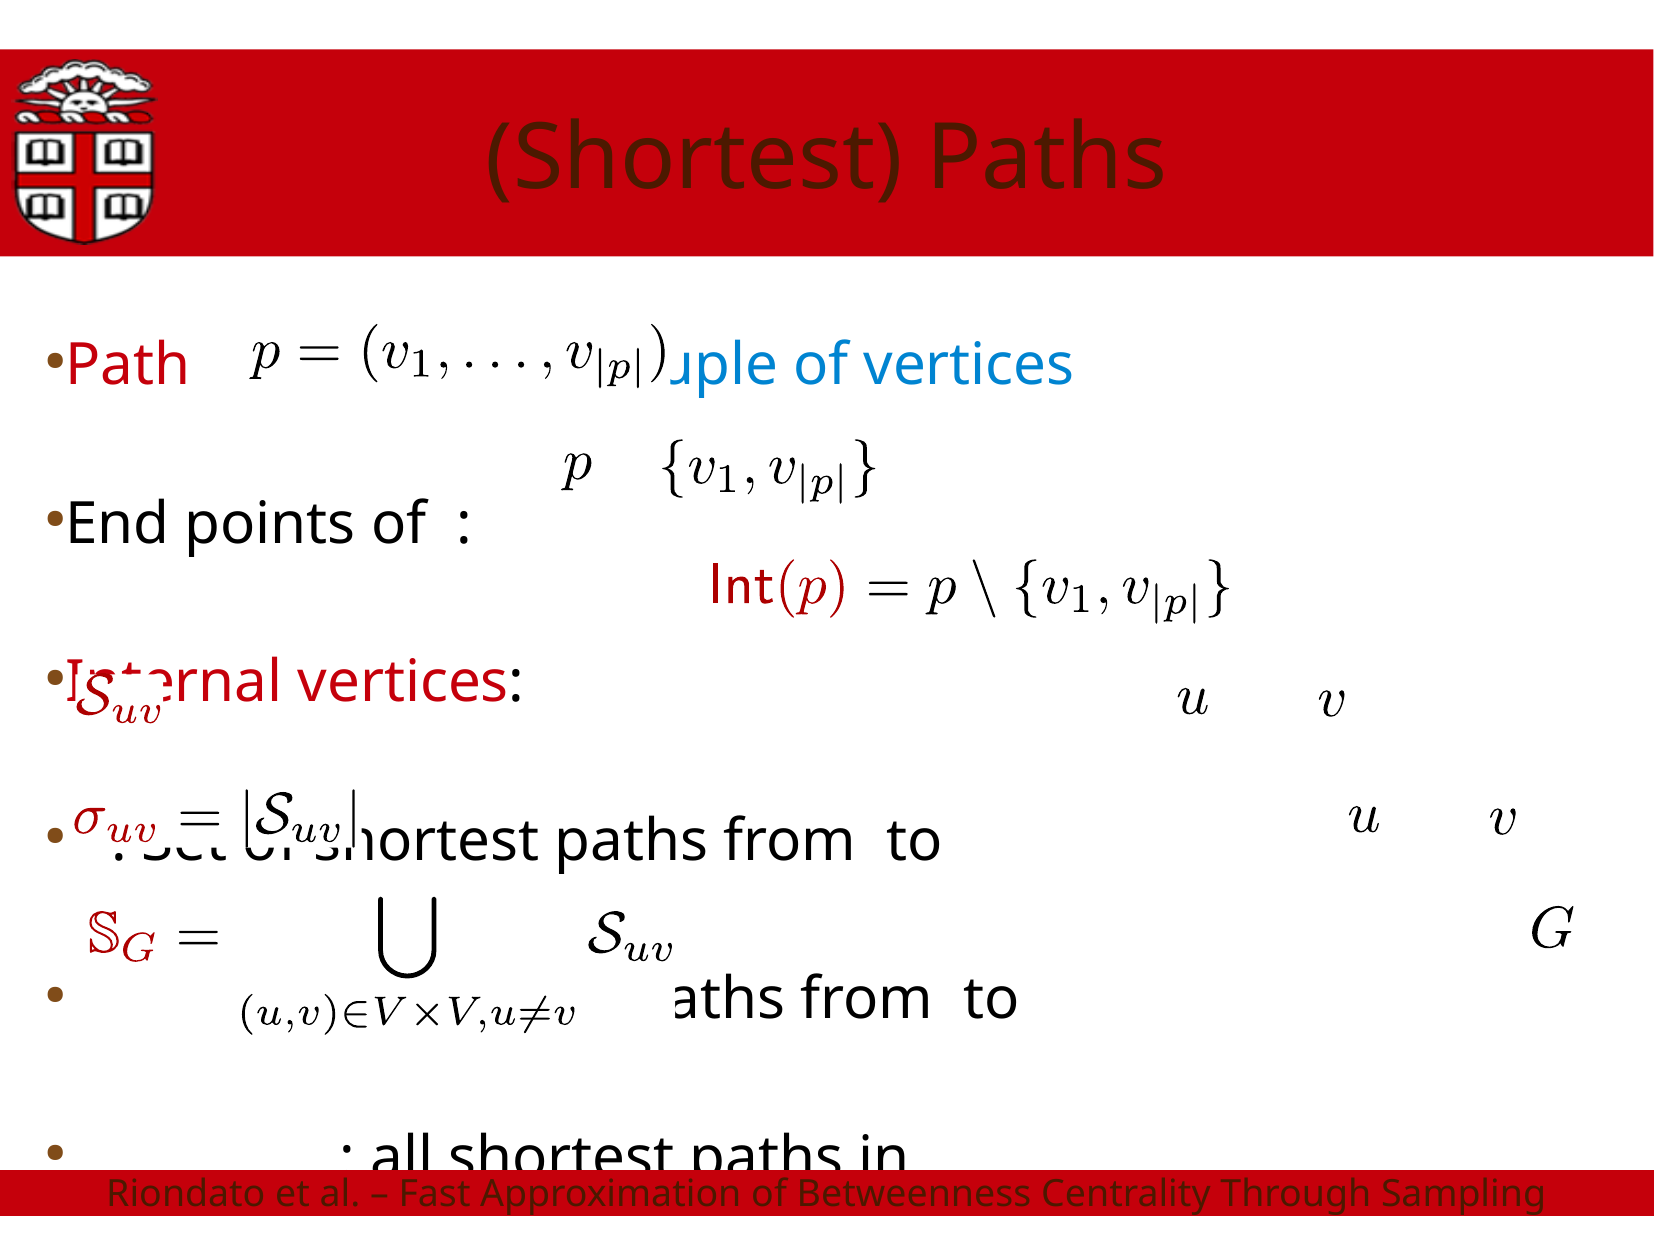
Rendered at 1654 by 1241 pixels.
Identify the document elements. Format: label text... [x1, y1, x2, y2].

text_box [1317, 690, 1348, 717]
text_box [1529, 905, 1576, 949]
text_box [560, 453, 593, 491]
text_box [658, 439, 880, 504]
text_box [1347, 805, 1381, 833]
text_box Riondato et al. – Fast Approximation of Betweenness Centrality Through Sampling [0, 1170, 1654, 1216]
text_box [1488, 808, 1519, 835]
title (Shortest) Paths [0, 49, 1654, 257]
text_box [249, 323, 671, 389]
picture [11, 59, 158, 245]
text_box [75, 672, 164, 724]
text_box [707, 559, 1234, 624]
text_box Path ordered tuple of vertices End points of : Internal vertices: : Set of shortest paths from to : no. of shortest paths from to : all shortest paths in [30, 315, 1621, 1029]
text_box [1176, 687, 1210, 715]
text_box [87, 890, 676, 1035]
text_box [72, 789, 362, 848]
